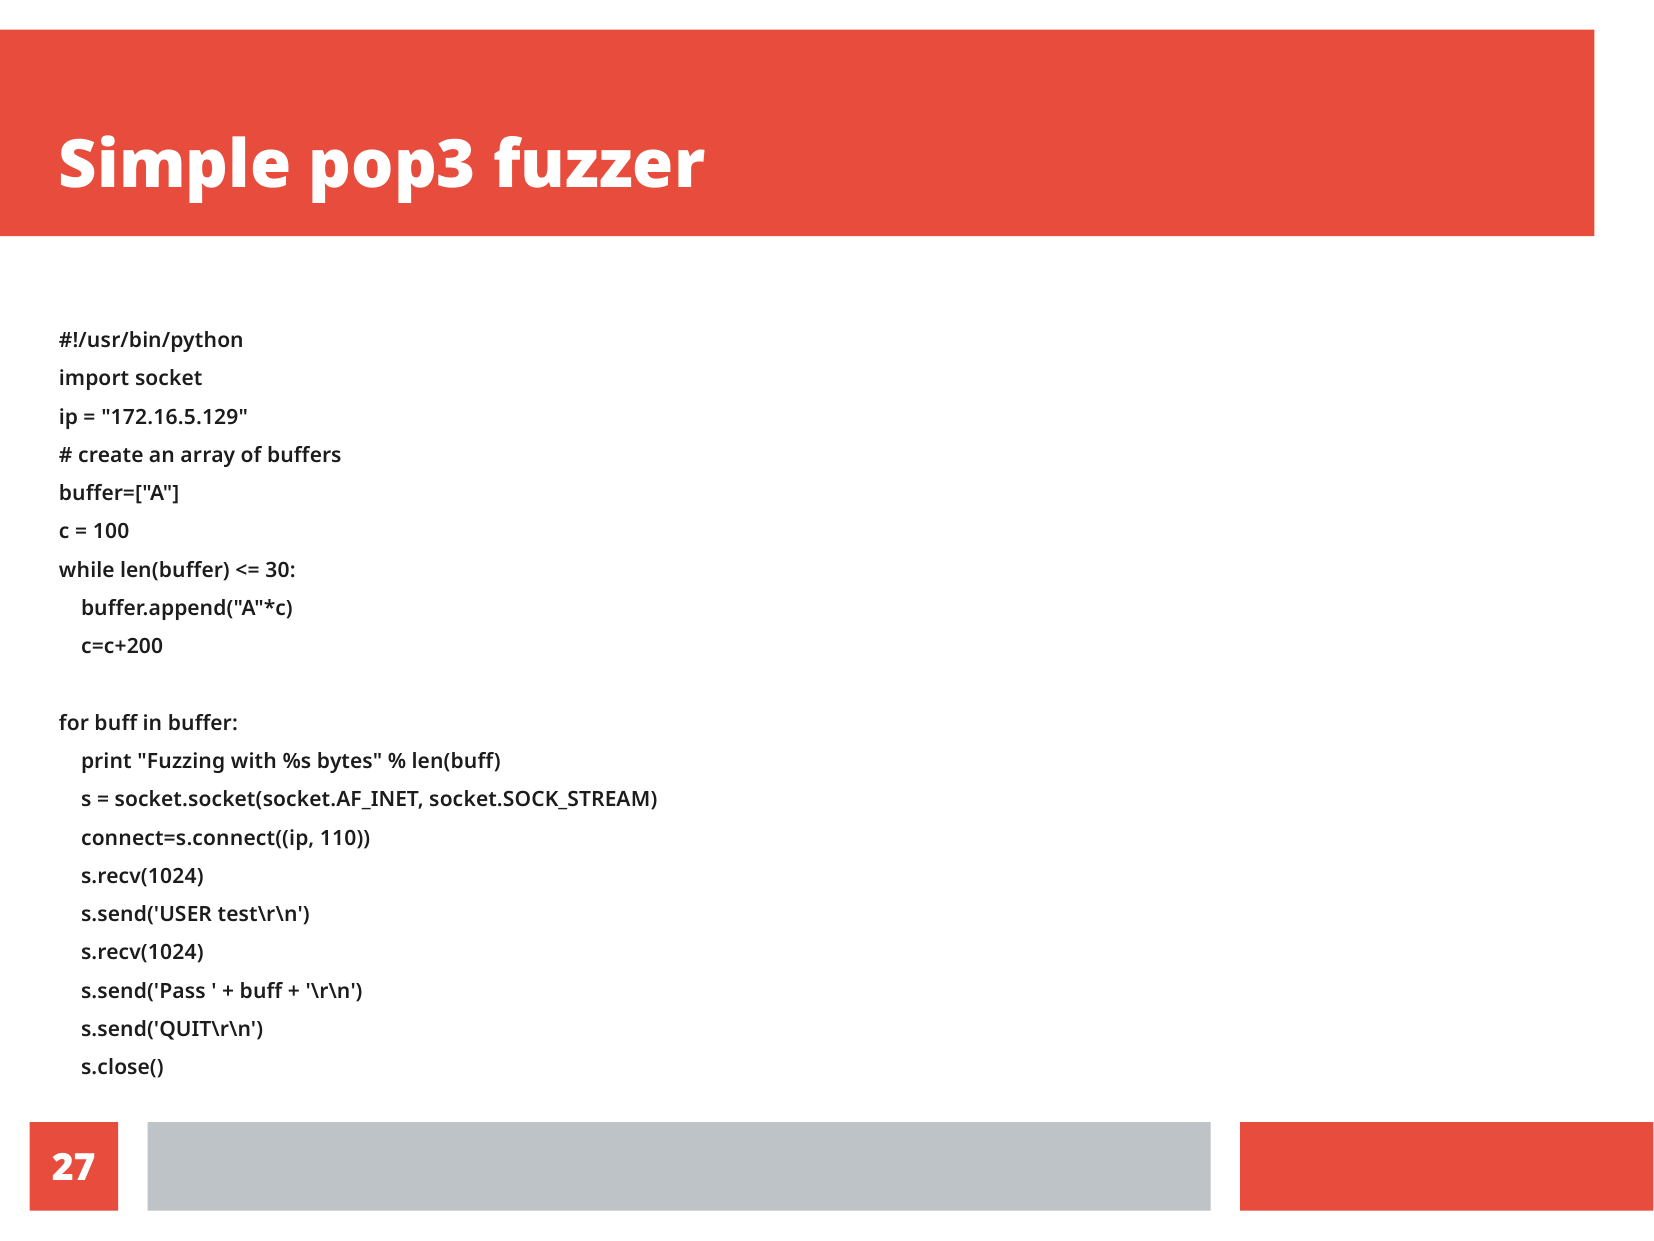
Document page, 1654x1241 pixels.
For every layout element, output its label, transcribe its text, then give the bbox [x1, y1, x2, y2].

title Simple pop3 fuzzer [59, 59, 1595, 207]
list #!/usr/bin/python import socket ip = "172.16.5.129" # create an array of buffers buffer=["A"] c = 100 while len(buffer) <= 30: buffer.append("A"*c) c=c+200 for buff in buffer: print "Fuzzing with %s bytes" % len(buff) s = socket.socket(socket.AF_INET, socket.SOCK_STREAM) connect=s.connect((ip, 110)) s.recv(1024) s.send('USER test\r\n') s.recv(1024) s.send('Pass ' + buff + '\r\n') s.send('QUIT\r\n') s.close() [59, 324, 1565, 1093]
